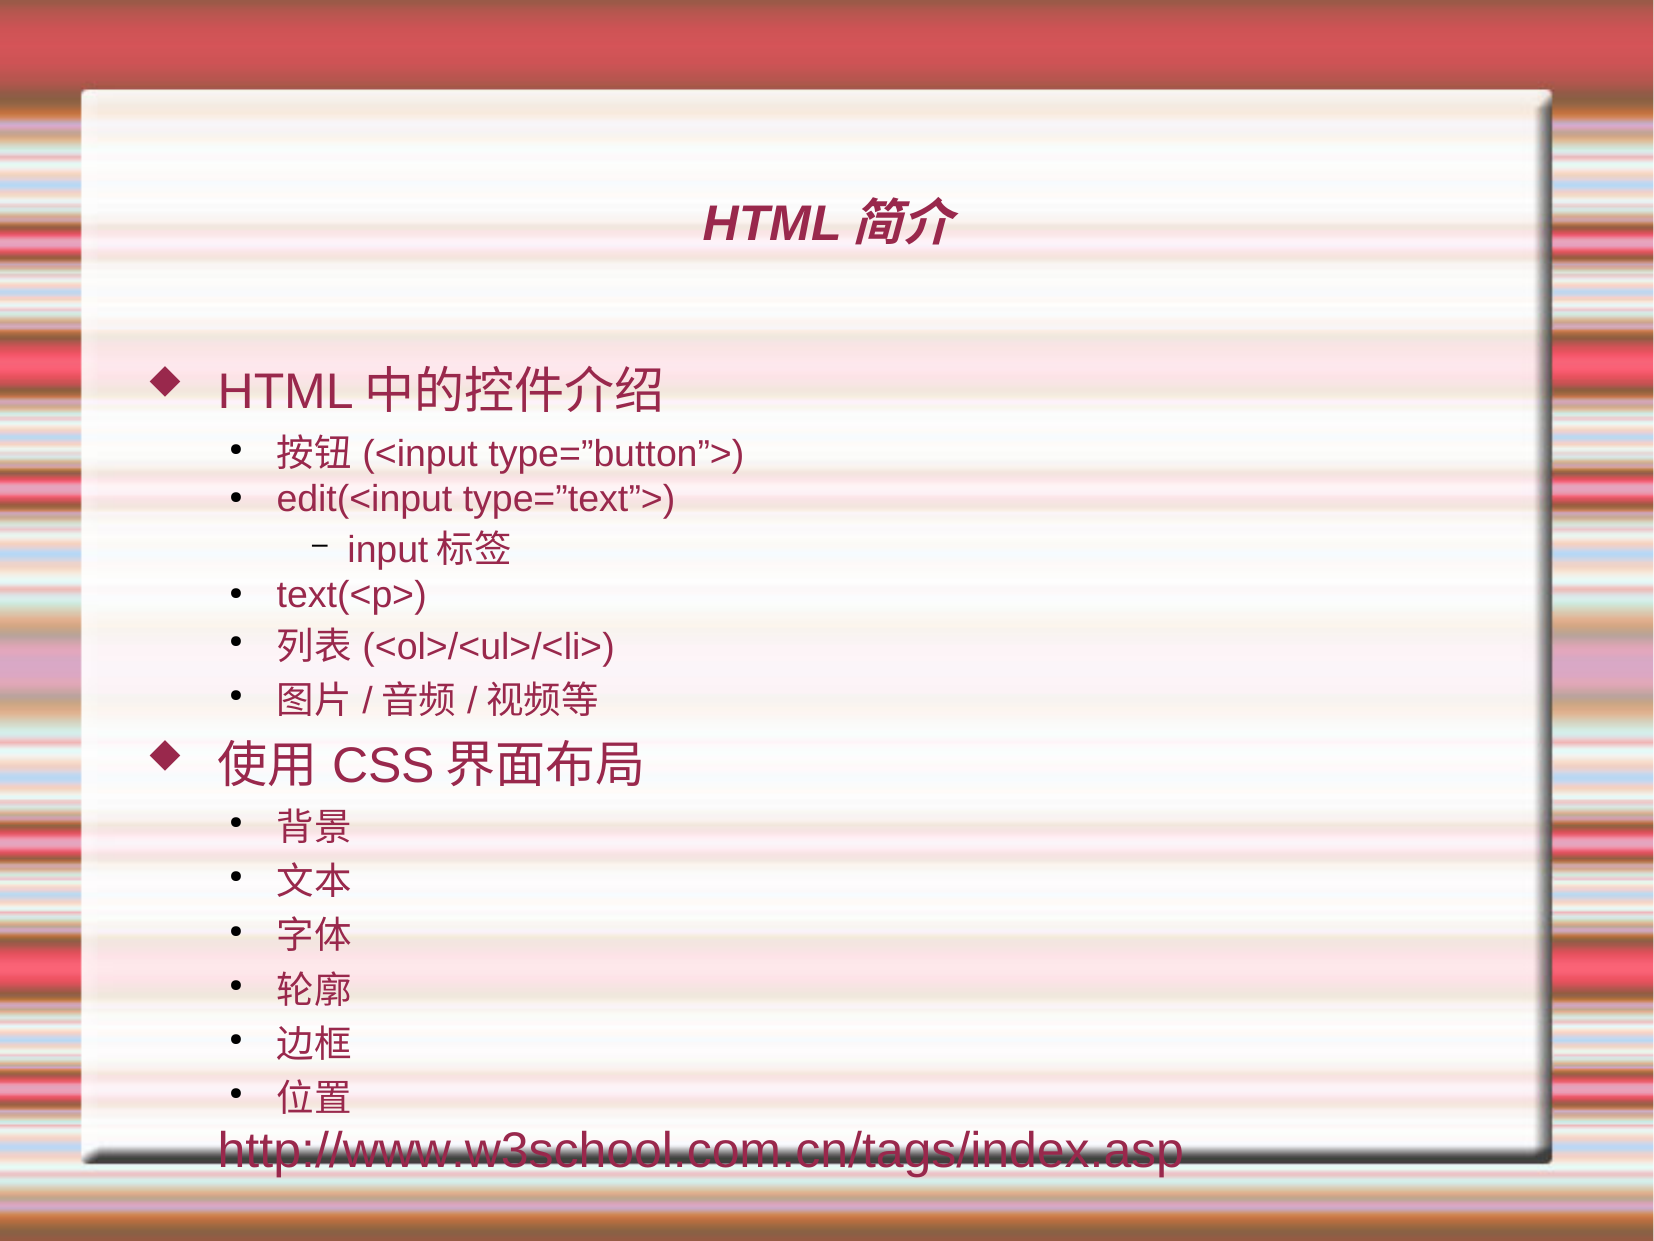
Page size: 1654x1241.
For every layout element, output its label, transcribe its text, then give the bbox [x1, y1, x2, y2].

title HTML简介 [121, 114, 1534, 322]
list HTML中的控件介绍 按钮(<input type=”button”>) edit(<input type=”text”>) input标签 text(<p>) 列表(<ol>/<ul>/<li>) 图片/音频/视频等 使用CSS界面布局 背景 文本 字体 轮廓 边框 位置 http://www.w3school.com.cn/tags/index.asp [134, 350, 1516, 1132]
picture [0, 0, 1654, 1241]
